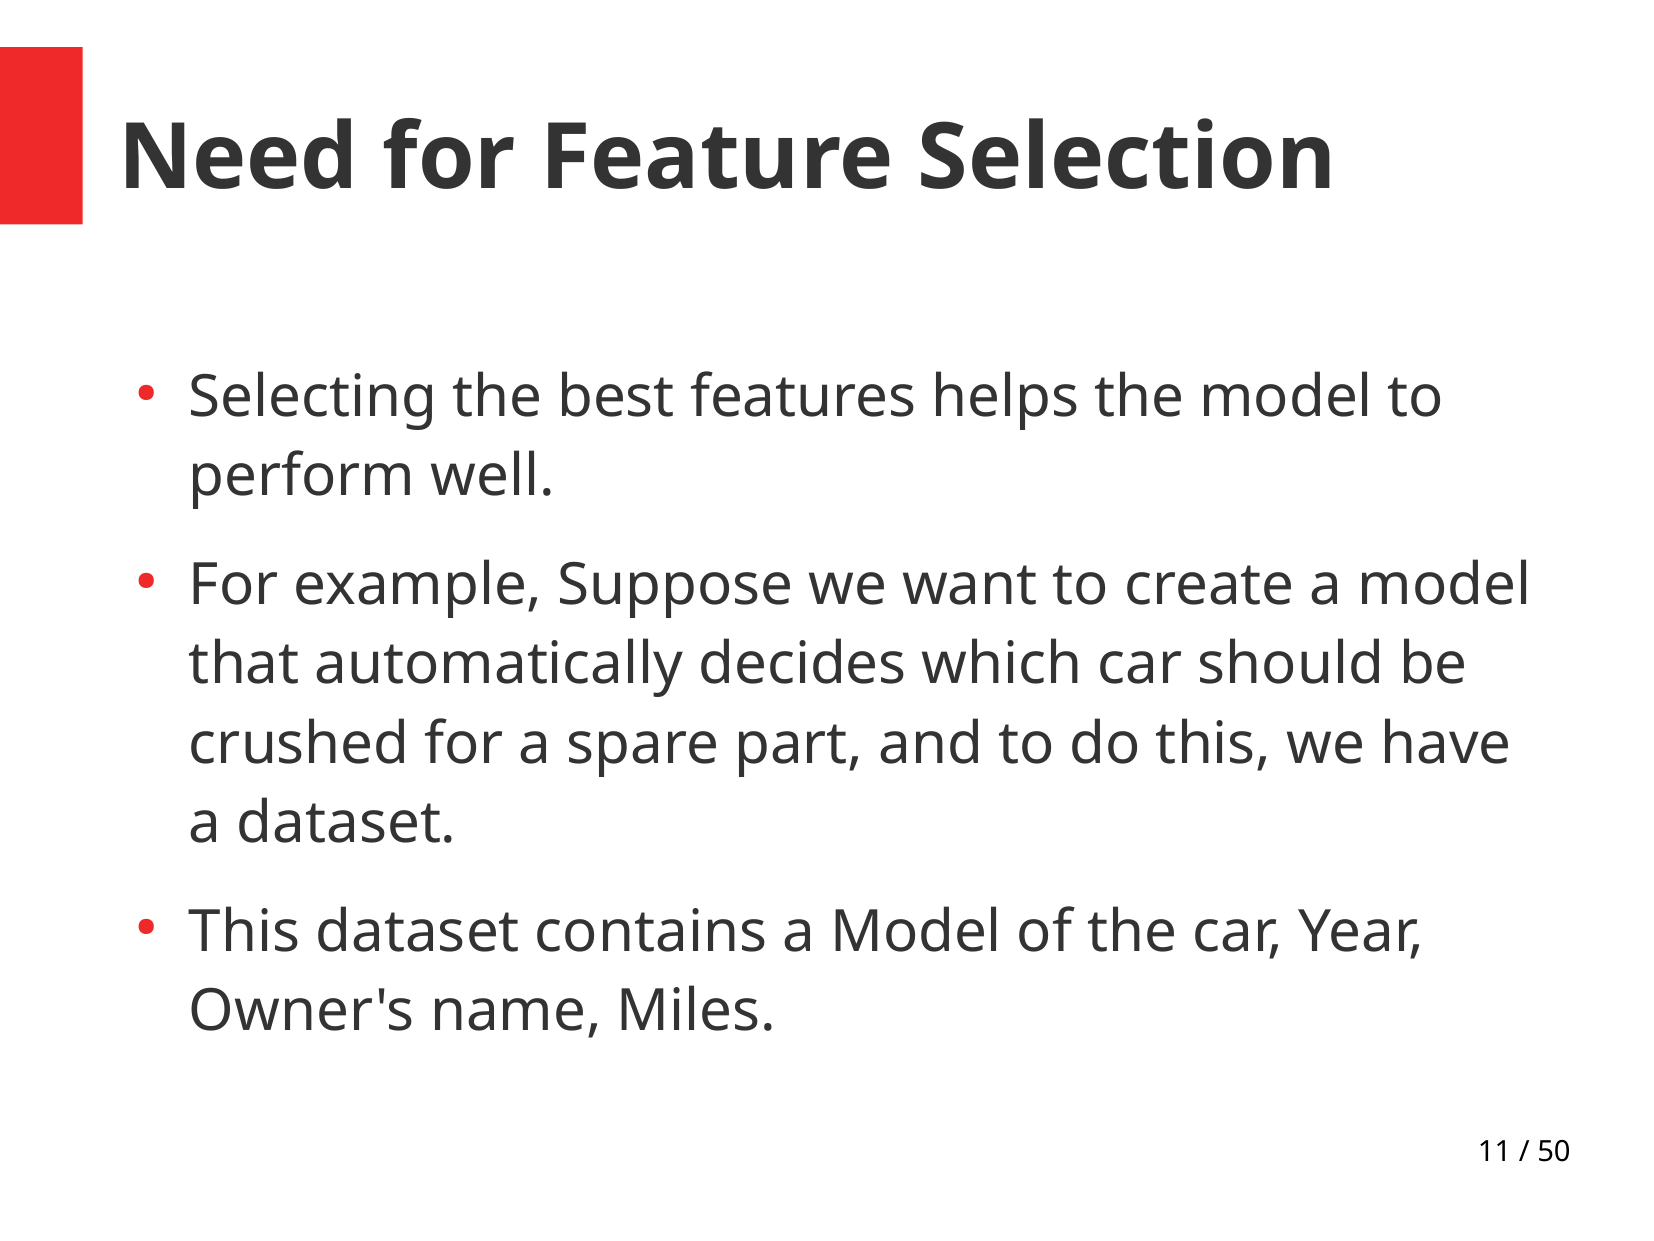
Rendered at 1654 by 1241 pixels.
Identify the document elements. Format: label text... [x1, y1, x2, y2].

title Need for Feature Selection [118, 49, 1571, 257]
list Selecting the best features helps the model to perform well. For example, Suppose we want to create a model that automatically decides which car should be crushed for a spare part, and to do this, we have a dataset. This dataset contains a Model of the car, Year, Owner's name, Miles. [118, 354, 1536, 1074]
